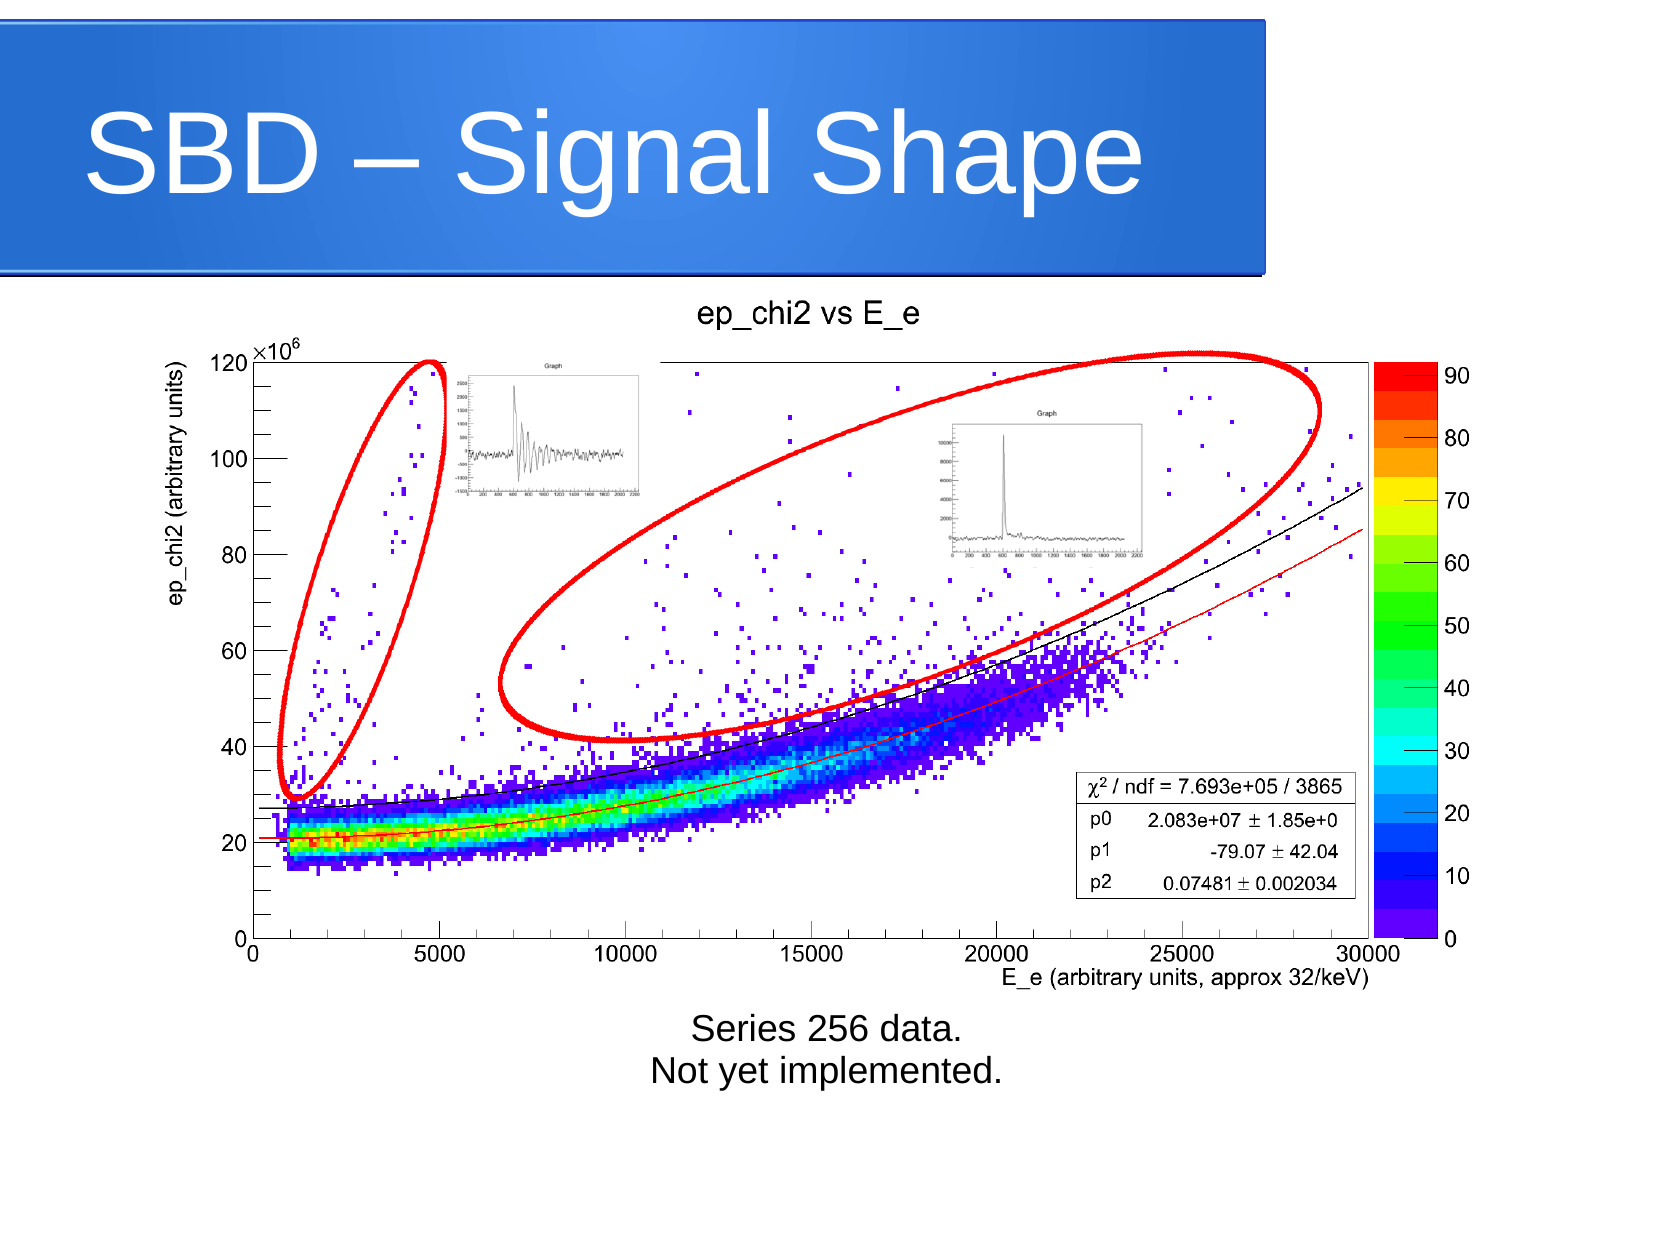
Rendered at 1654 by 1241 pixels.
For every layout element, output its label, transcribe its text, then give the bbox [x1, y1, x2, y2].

picture [114, 290, 1507, 1010]
picture [0, 17, 1270, 282]
text_box Series 256 data. Not yet implemented. [635, 1000, 1019, 1099]
title SBD – Signal Shape [82, 49, 1250, 257]
